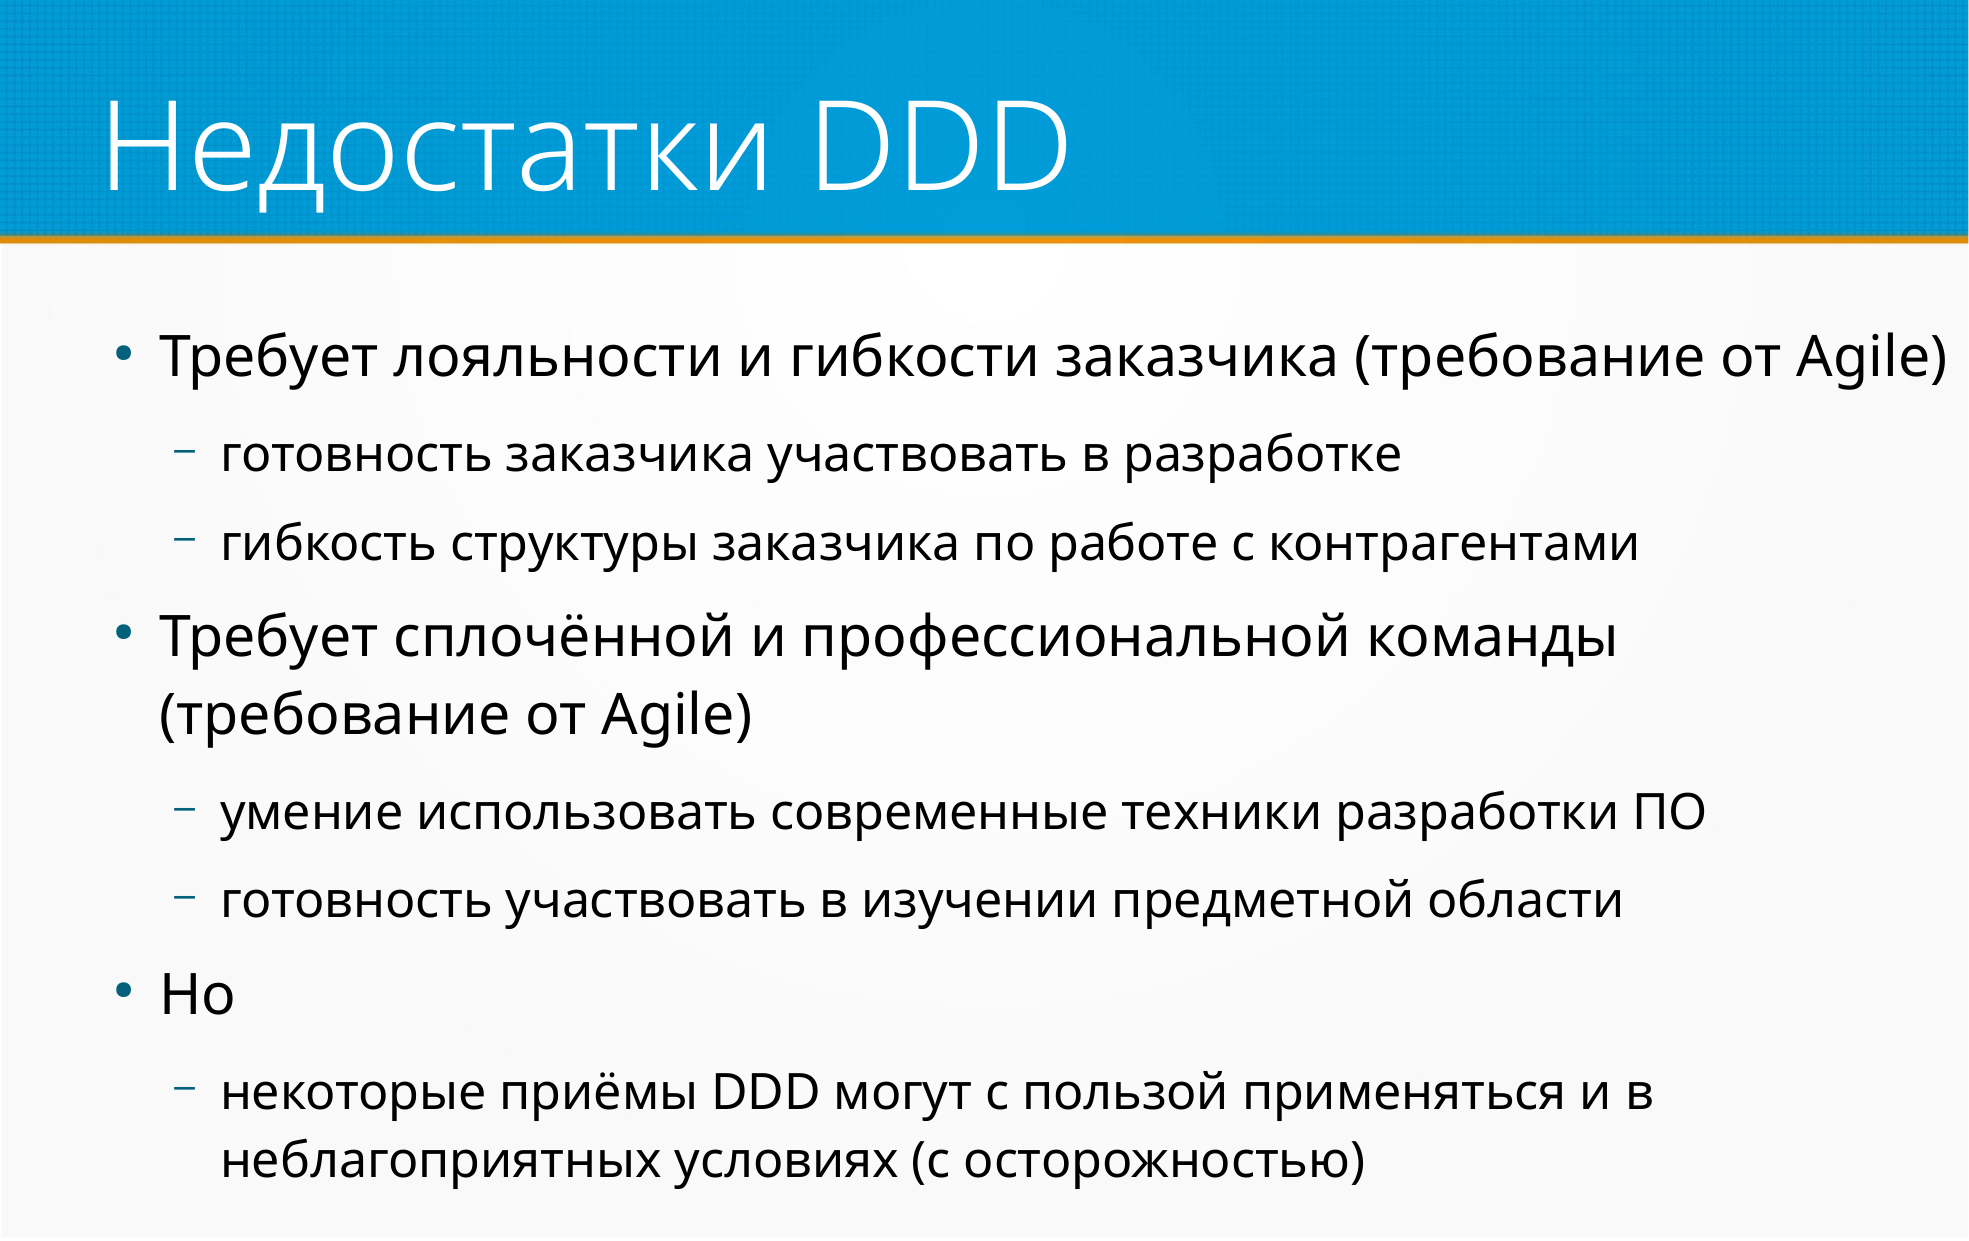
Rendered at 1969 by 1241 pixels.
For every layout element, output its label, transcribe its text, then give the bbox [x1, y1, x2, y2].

picture [0, 233, 1969, 1241]
title Недостатки DDD [98, 19, 1870, 227]
list Требует лояльности и гибкости заказчика (требование от Agile) готовность заказчика участвовать в разработке гибкость структуры заказчика по работе с контрагентами Требует сплочённой и профессиональной команды (требование от Agile) умение использовать современные техники разработки ПО готовность участвовать в изучении предметной области Но некоторые приёмы DDD могут с пользой применяться и в неблагоприятных условиях (с осторожностью) [98, 315, 1969, 1229]
